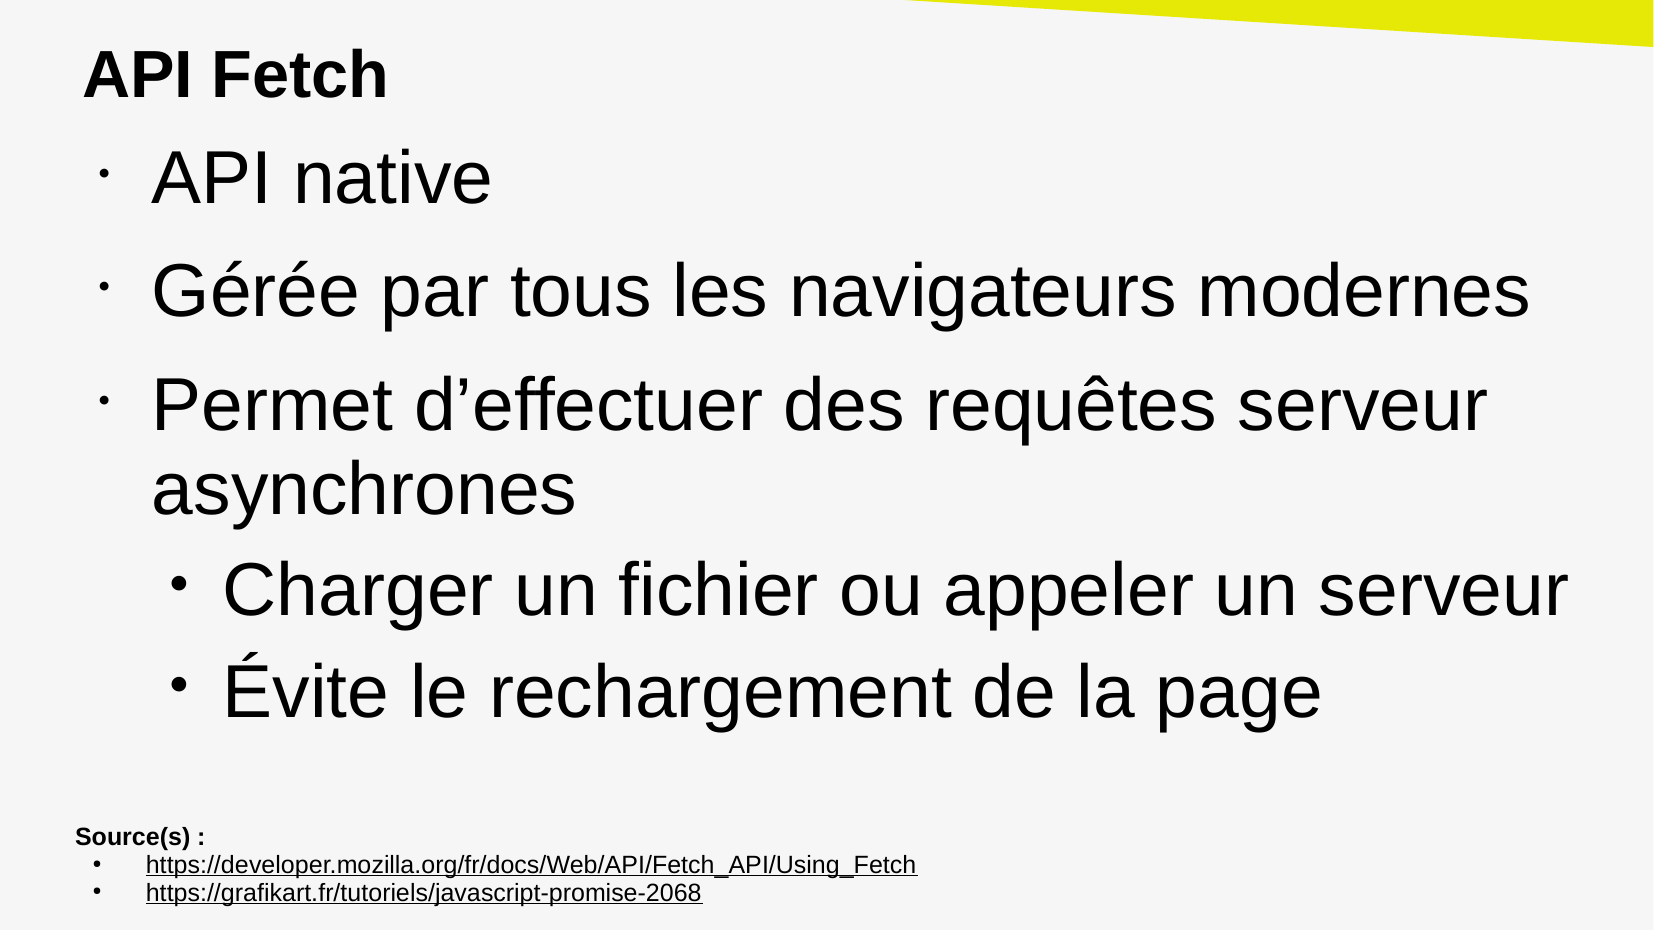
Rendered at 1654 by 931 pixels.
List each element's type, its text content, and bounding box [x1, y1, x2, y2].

text_box Source(s) : https://developer.mozilla.org/fr/docs/Web/API/Fetch_API/Using_Fetch https://grafikart.fr/tutoriels/javascript-promise-2068 [60, 814, 1546, 929]
list API native Gérée par tous les navigateurs modernes Permet d’effectuer des requêtes serveur asynchrones Charger un fichier ou appeler un serveur Évite le rechargement de la page [80, 135, 1620, 798]
text_box [904, 0, 1654, 48]
title API Fetch [82, 37, 1571, 114]
